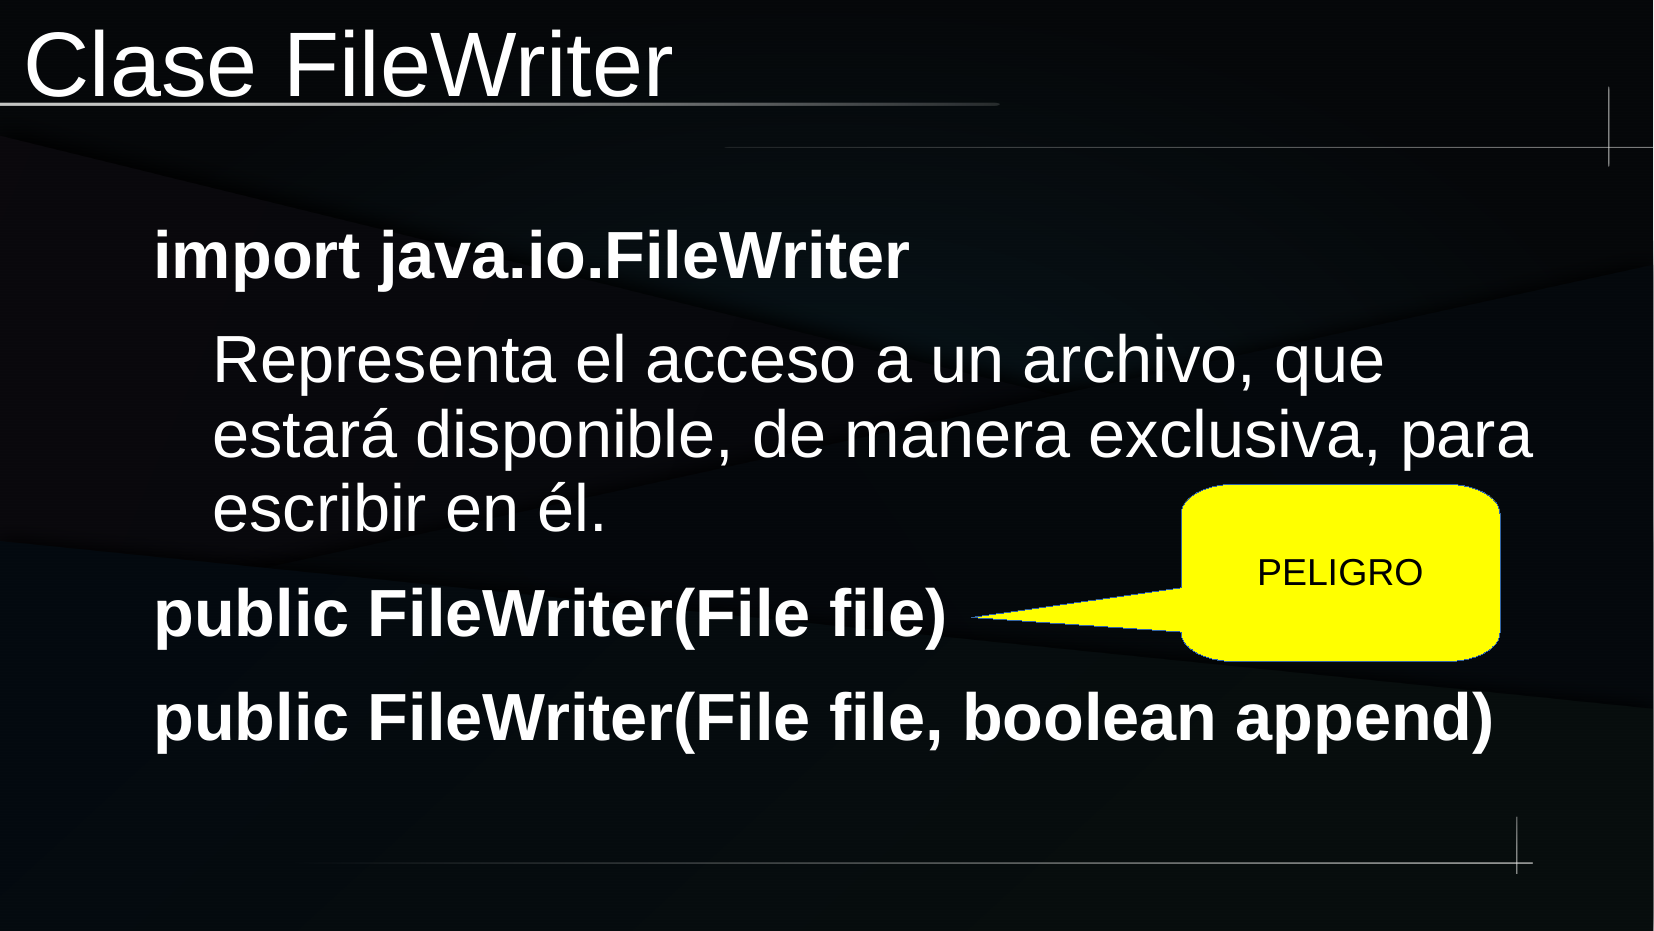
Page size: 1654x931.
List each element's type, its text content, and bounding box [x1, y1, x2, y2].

text_box PELIGRO [971, 484, 1501, 662]
picture [0, 0, 1654, 931]
list import java.io.FileWriter Representa el acceso a un archivo, que estará disponible, de manera exclusiva, para escribir en él. public FileWriter(File file) public FileWriter(File file, boolean append) [82, 217, 1571, 758]
title Clase FileWriter [23, 11, 1589, 119]
